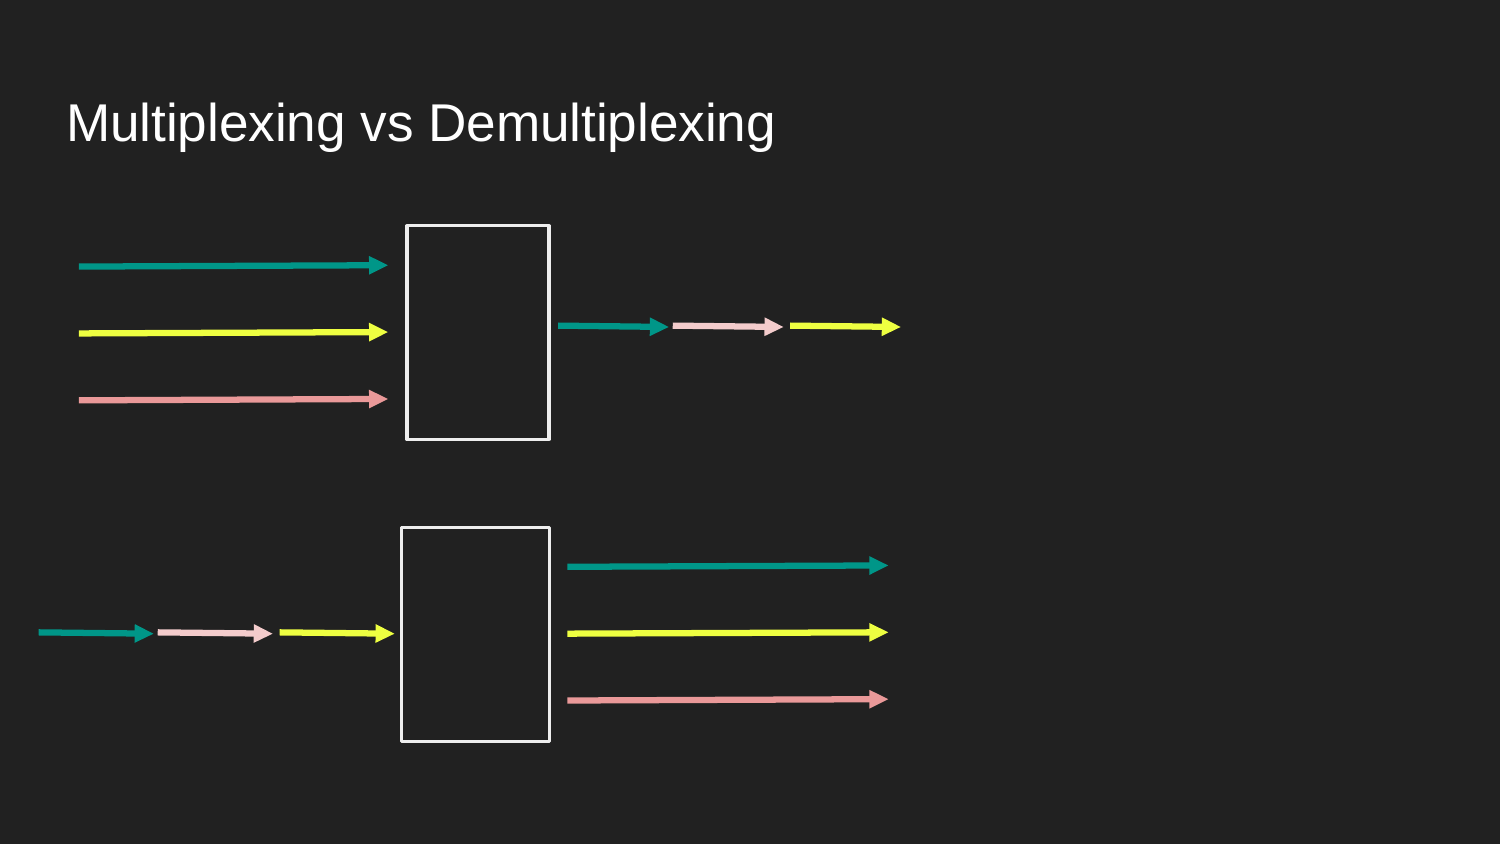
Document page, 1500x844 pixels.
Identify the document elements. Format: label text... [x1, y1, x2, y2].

title Multiplexing vs Demultiplexing [51, 72, 1449, 167]
